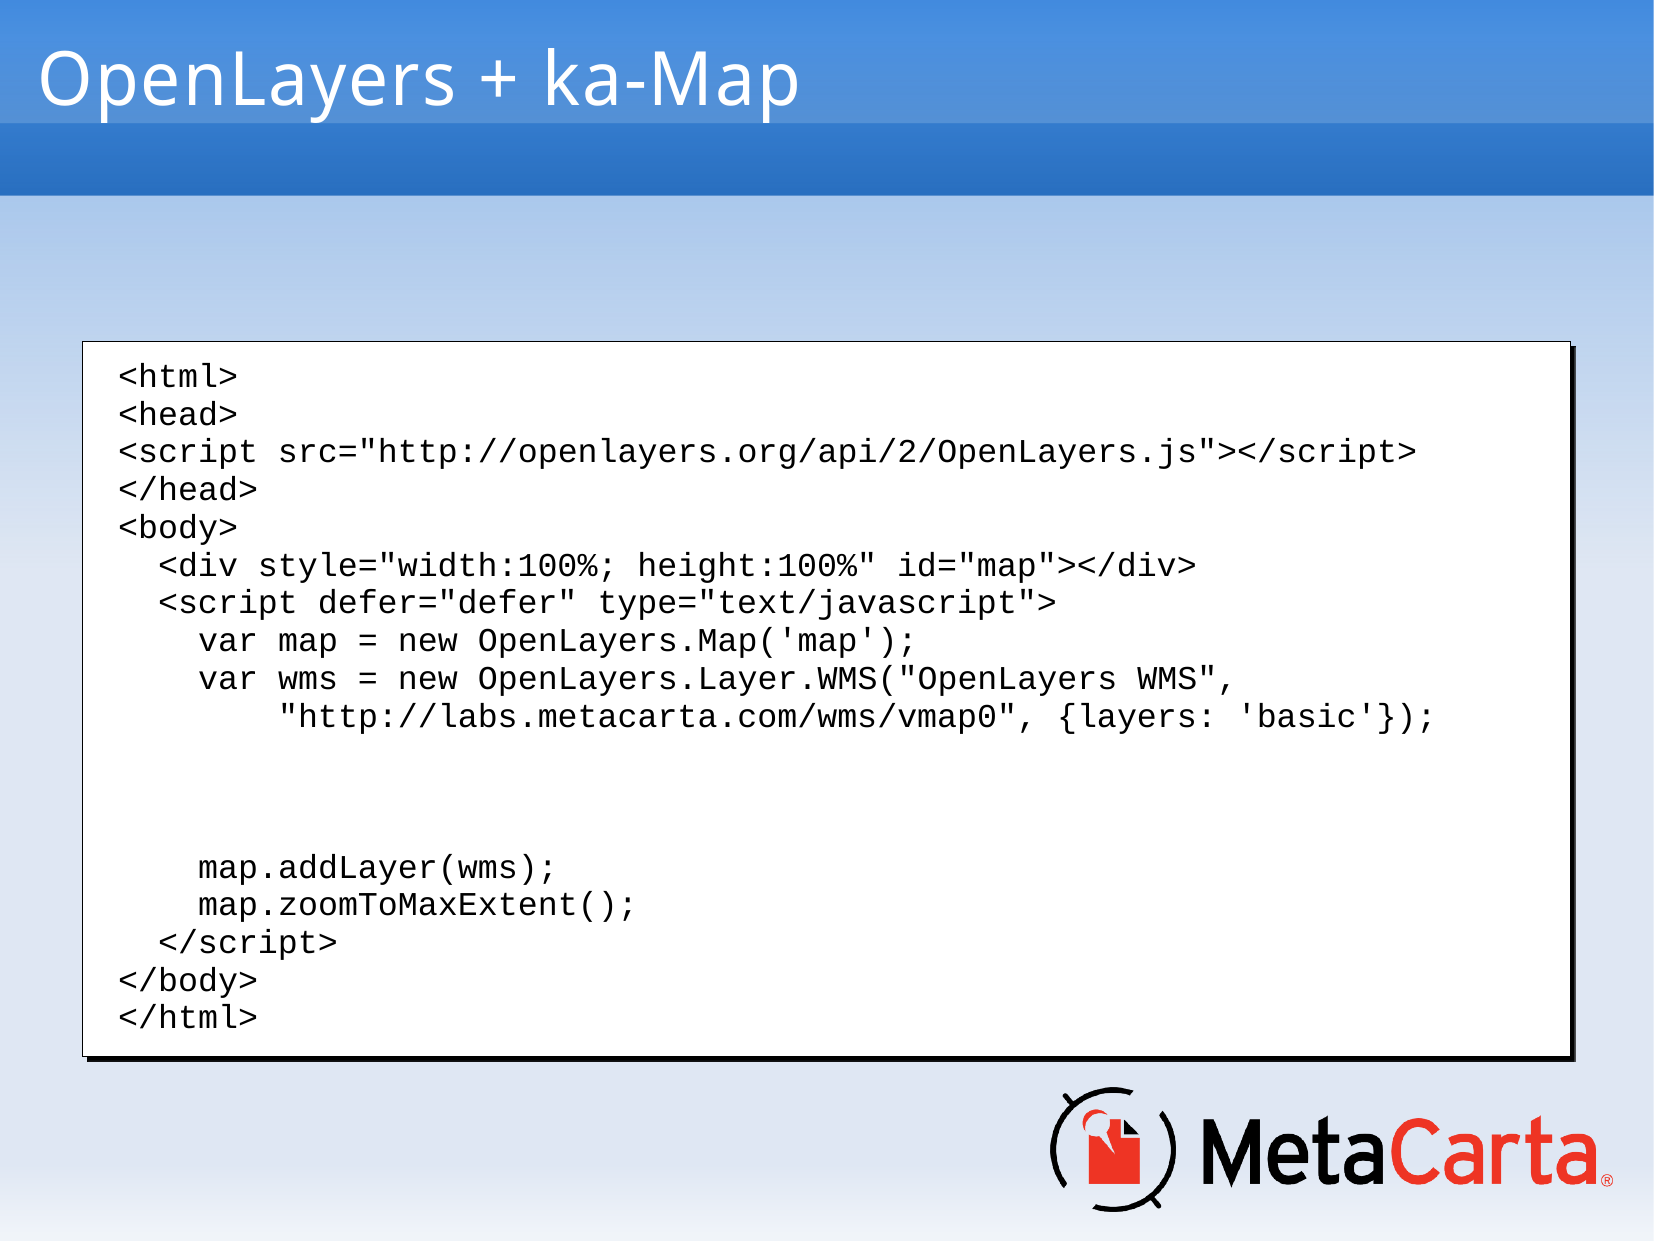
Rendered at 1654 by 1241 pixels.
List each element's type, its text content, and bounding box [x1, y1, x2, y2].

title OpenLayers + ka-Map [37, 2, 1463, 151]
subtitle <html> <head> <script src="http://openlayers.org/api/2/OpenLayers.js"></script> </head> <body> <div style="width:100%; height:100%" id="map"></div> <script defer="defer" type="text/javascript"> var map = new OpenLayers.Map('map'); var wms = new OpenLayers.Layer.WMS("OpenLayers WMS", "http://labs.metacarta.com/wms/vmap0", {layers: 'basic'}); map.addLayer(wms); map.zoomToMaxExtent(); </script> </body> </html> [82, 341, 1571, 1057]
picture [0, 0, 1654, 1241]
